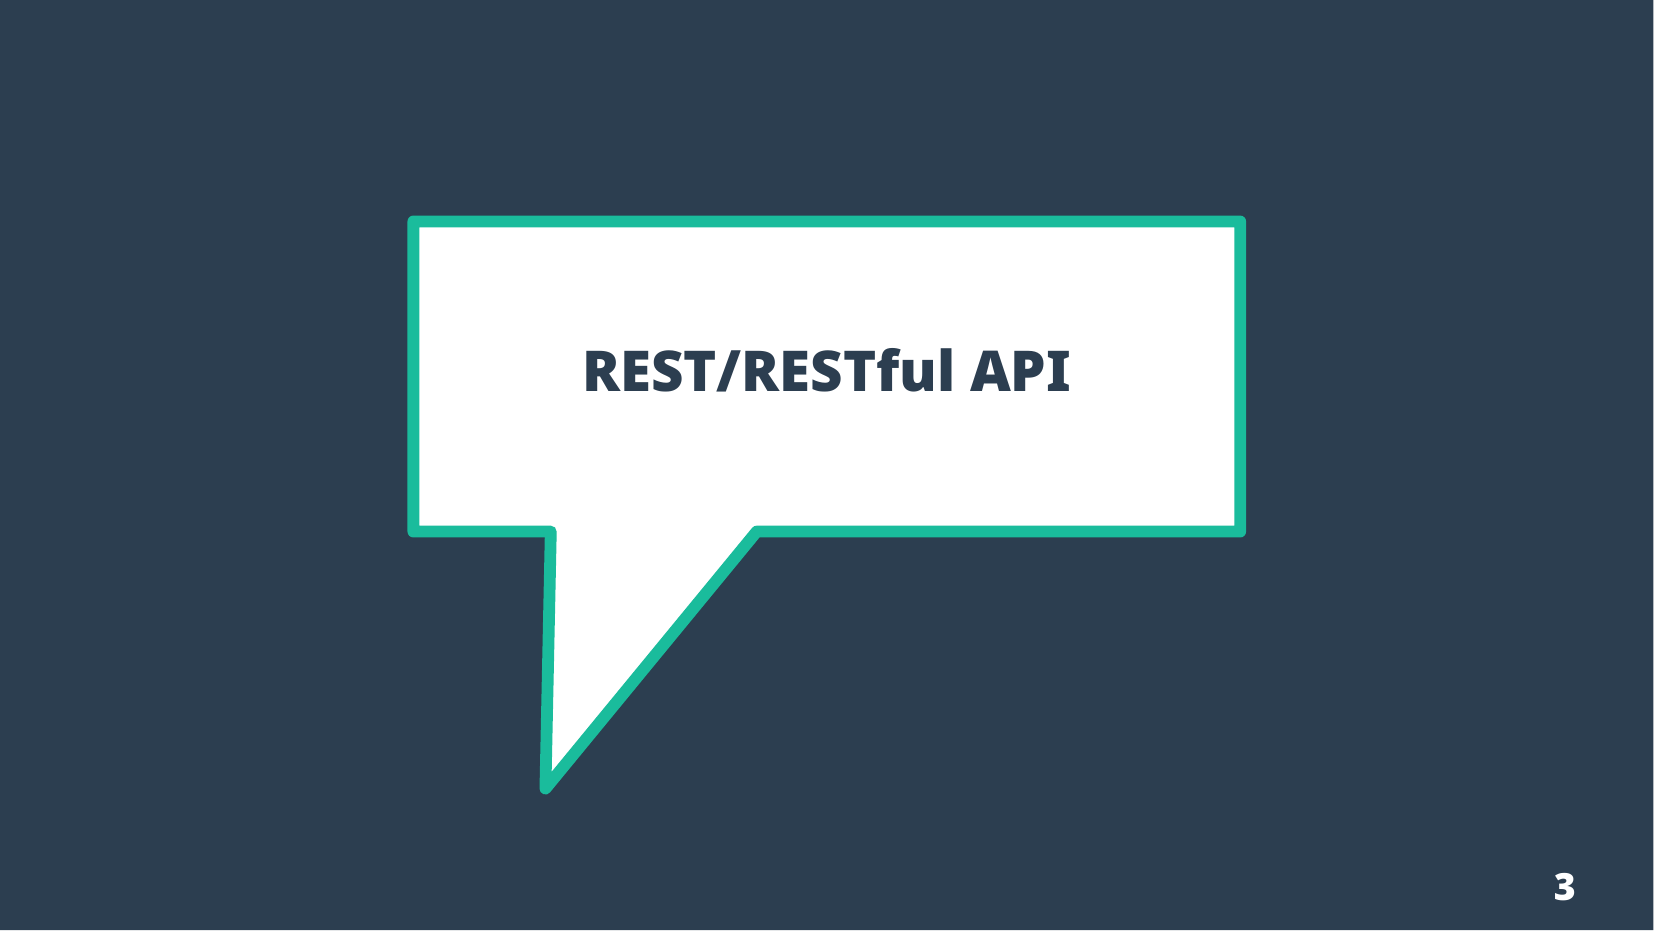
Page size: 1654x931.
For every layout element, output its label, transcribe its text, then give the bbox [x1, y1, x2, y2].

title REST/RESTful API [442, 236, 1211, 502]
